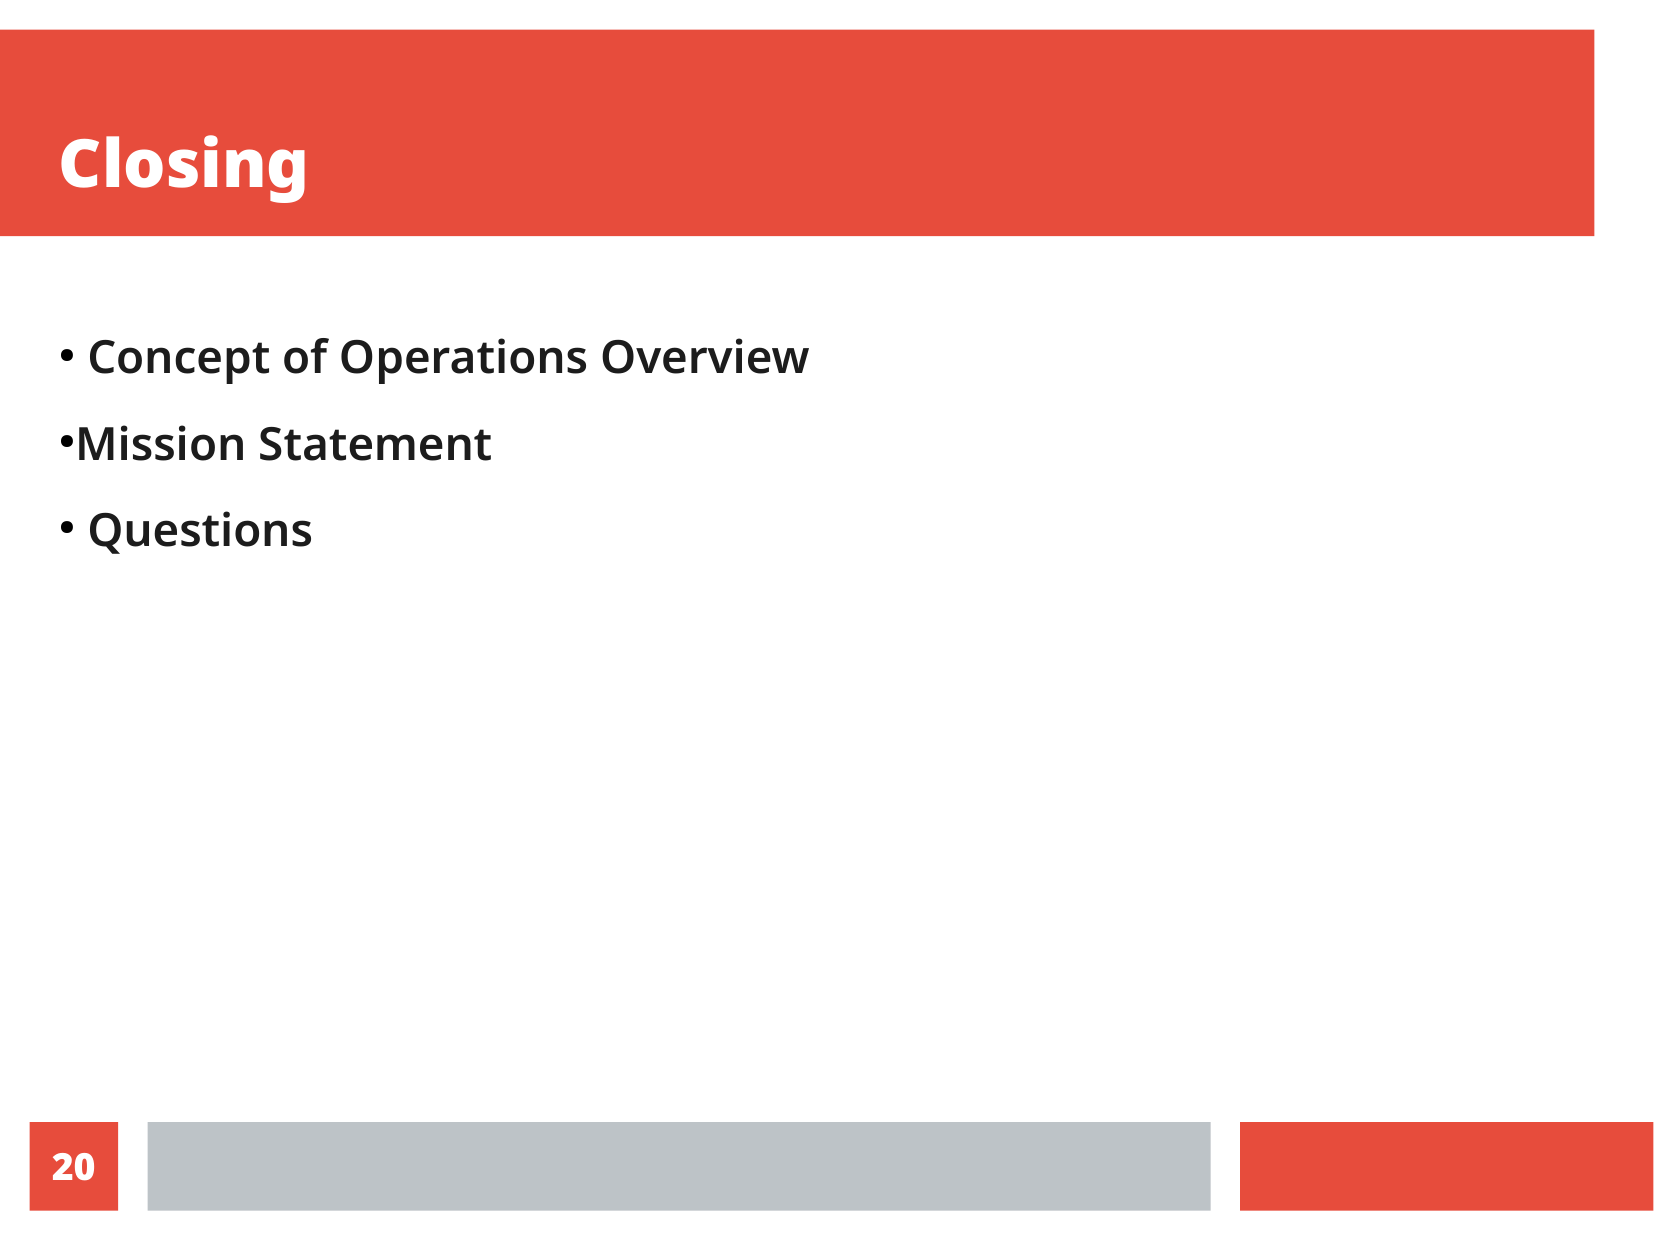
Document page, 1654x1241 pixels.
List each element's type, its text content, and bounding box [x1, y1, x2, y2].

list Concept of Operations Overview Mission Statement Questions [59, 324, 1565, 1093]
title Closing [59, 59, 1595, 207]
